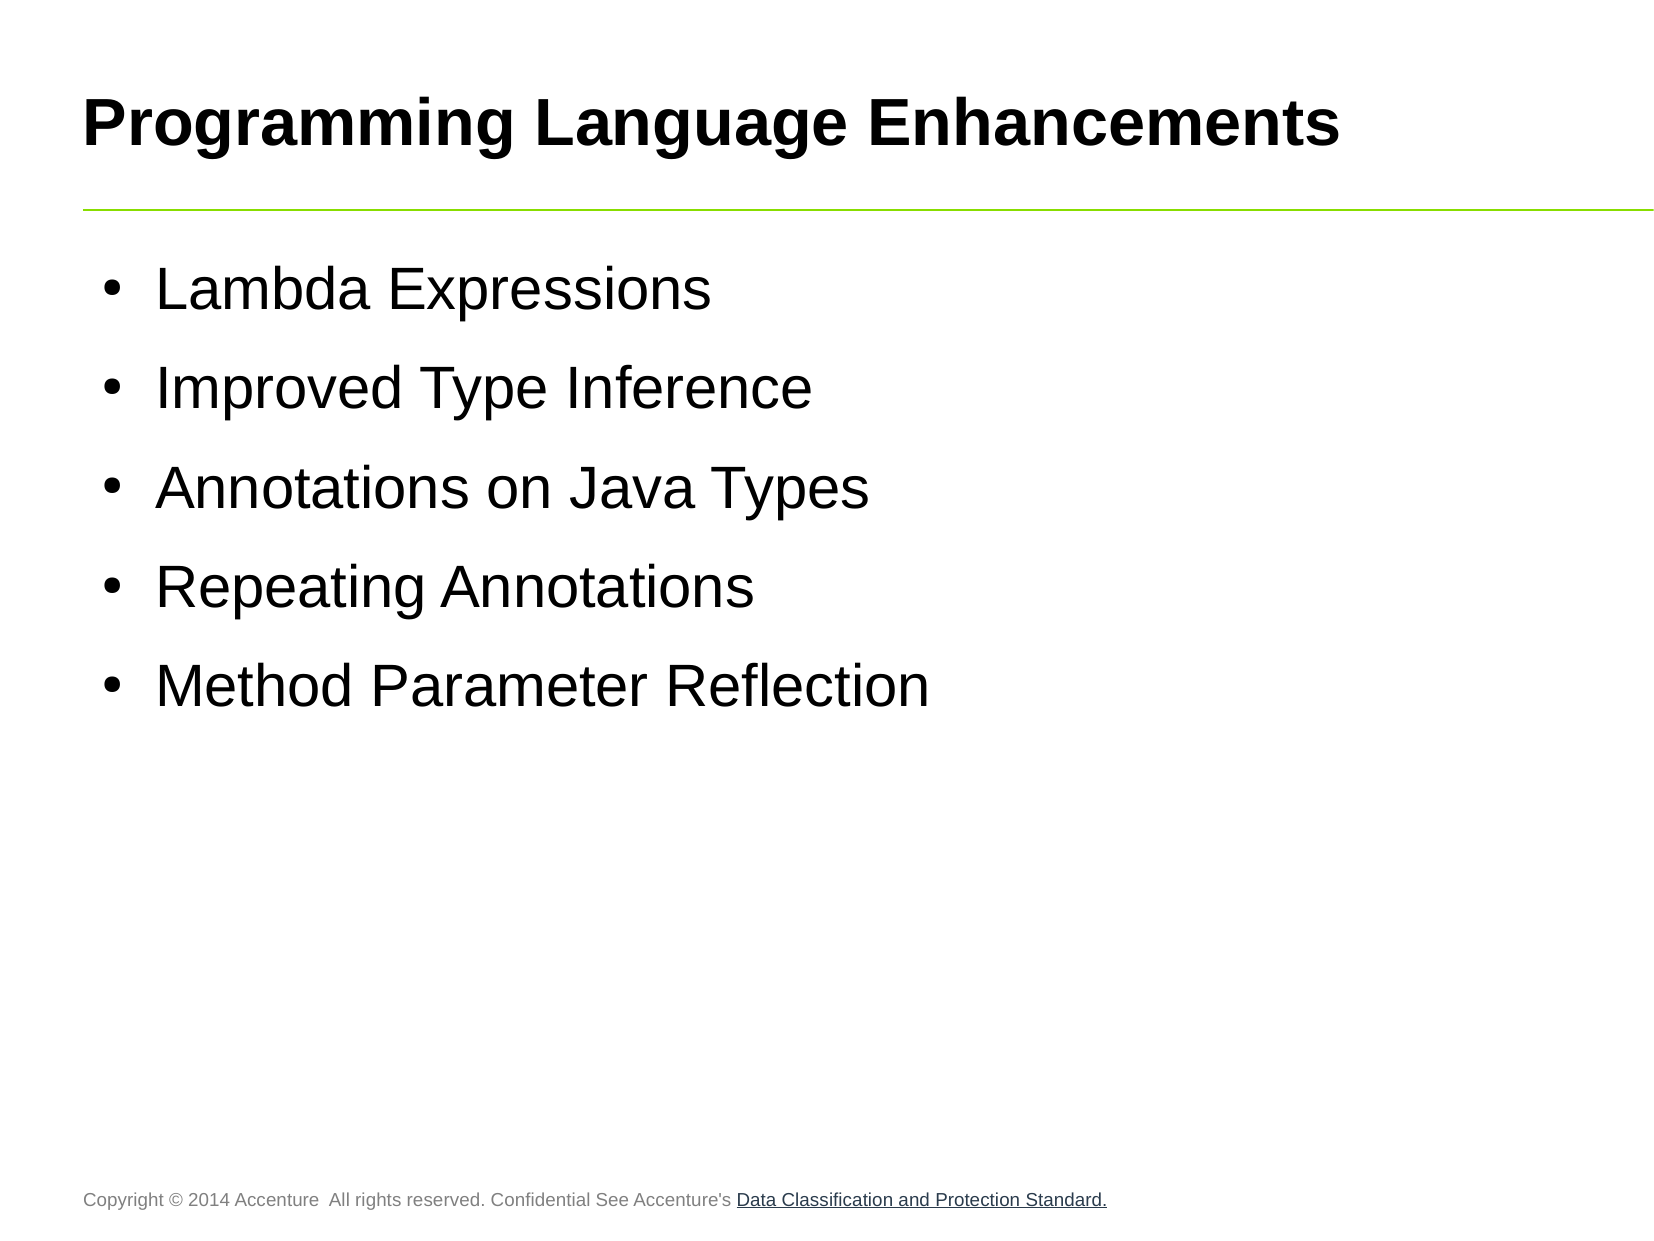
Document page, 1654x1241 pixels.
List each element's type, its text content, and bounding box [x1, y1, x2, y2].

title Programming Language Enhancements [82, 49, 1571, 196]
list Lambda Expressions Improved Type Inference Annotations on Java Types Repeating Annotations Method Parameter Reflection [84, 255, 1573, 1166]
